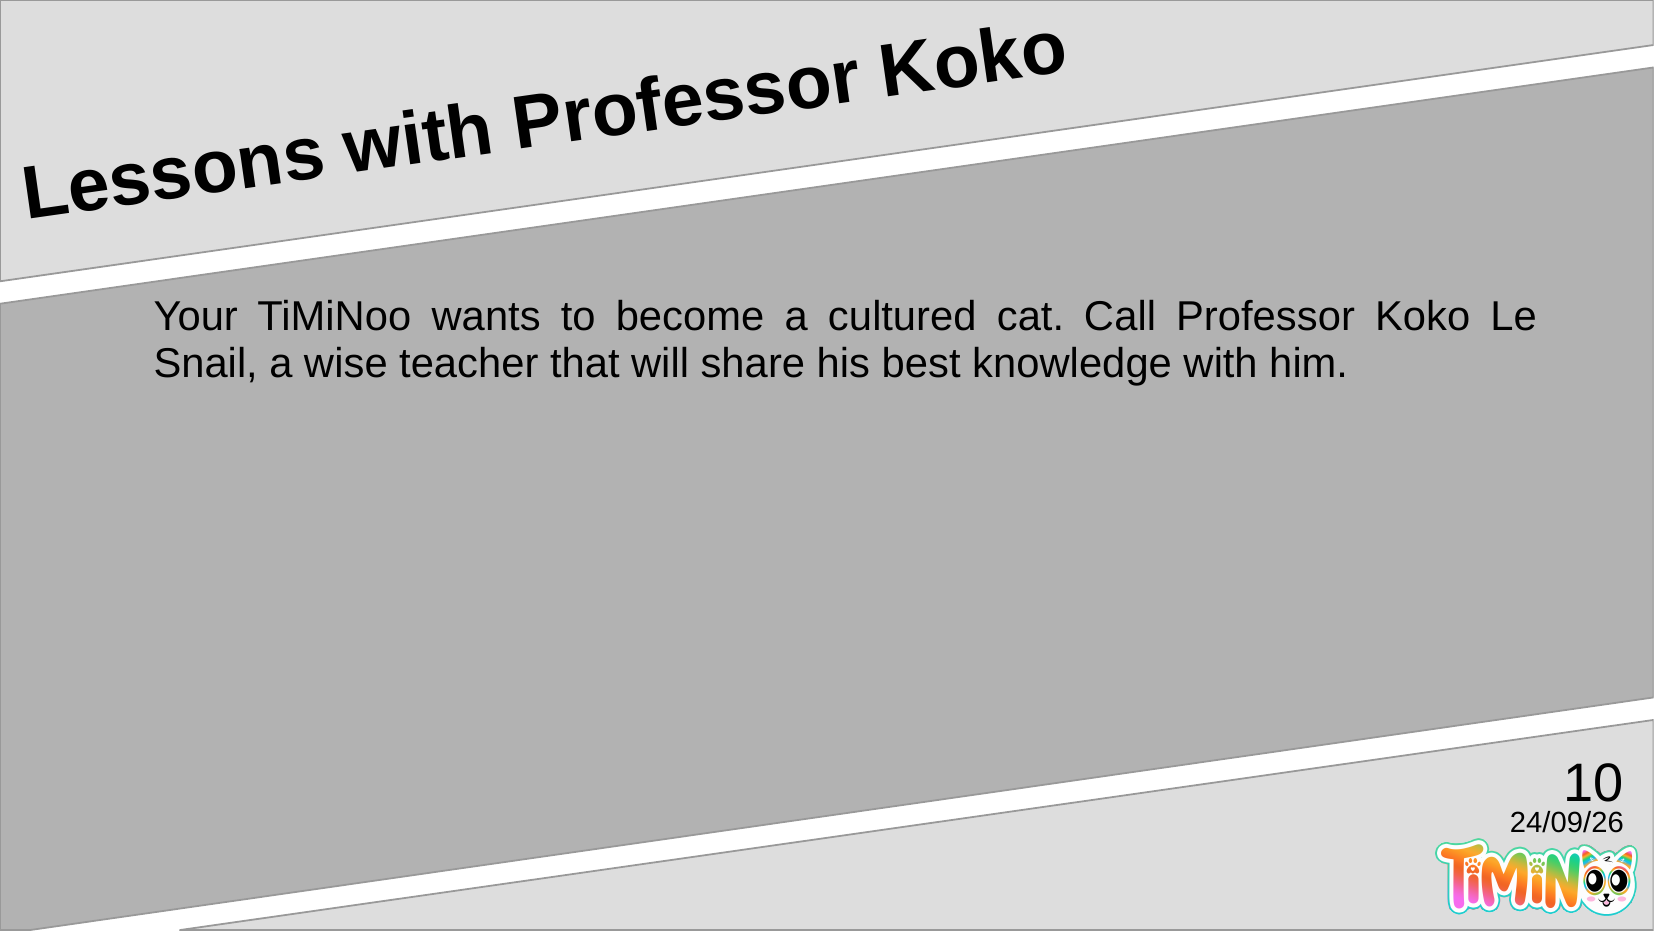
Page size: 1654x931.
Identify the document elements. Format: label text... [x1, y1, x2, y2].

picture [1435, 838, 1638, 916]
list Your TiMiNoo wants to become a cultured cat. Call Professor Koko Le Snail, a wise teacher that will share his best knowledge with him. [82, 292, 1538, 833]
title Lessons with Professor Koko [11, 0, 1496, 272]
